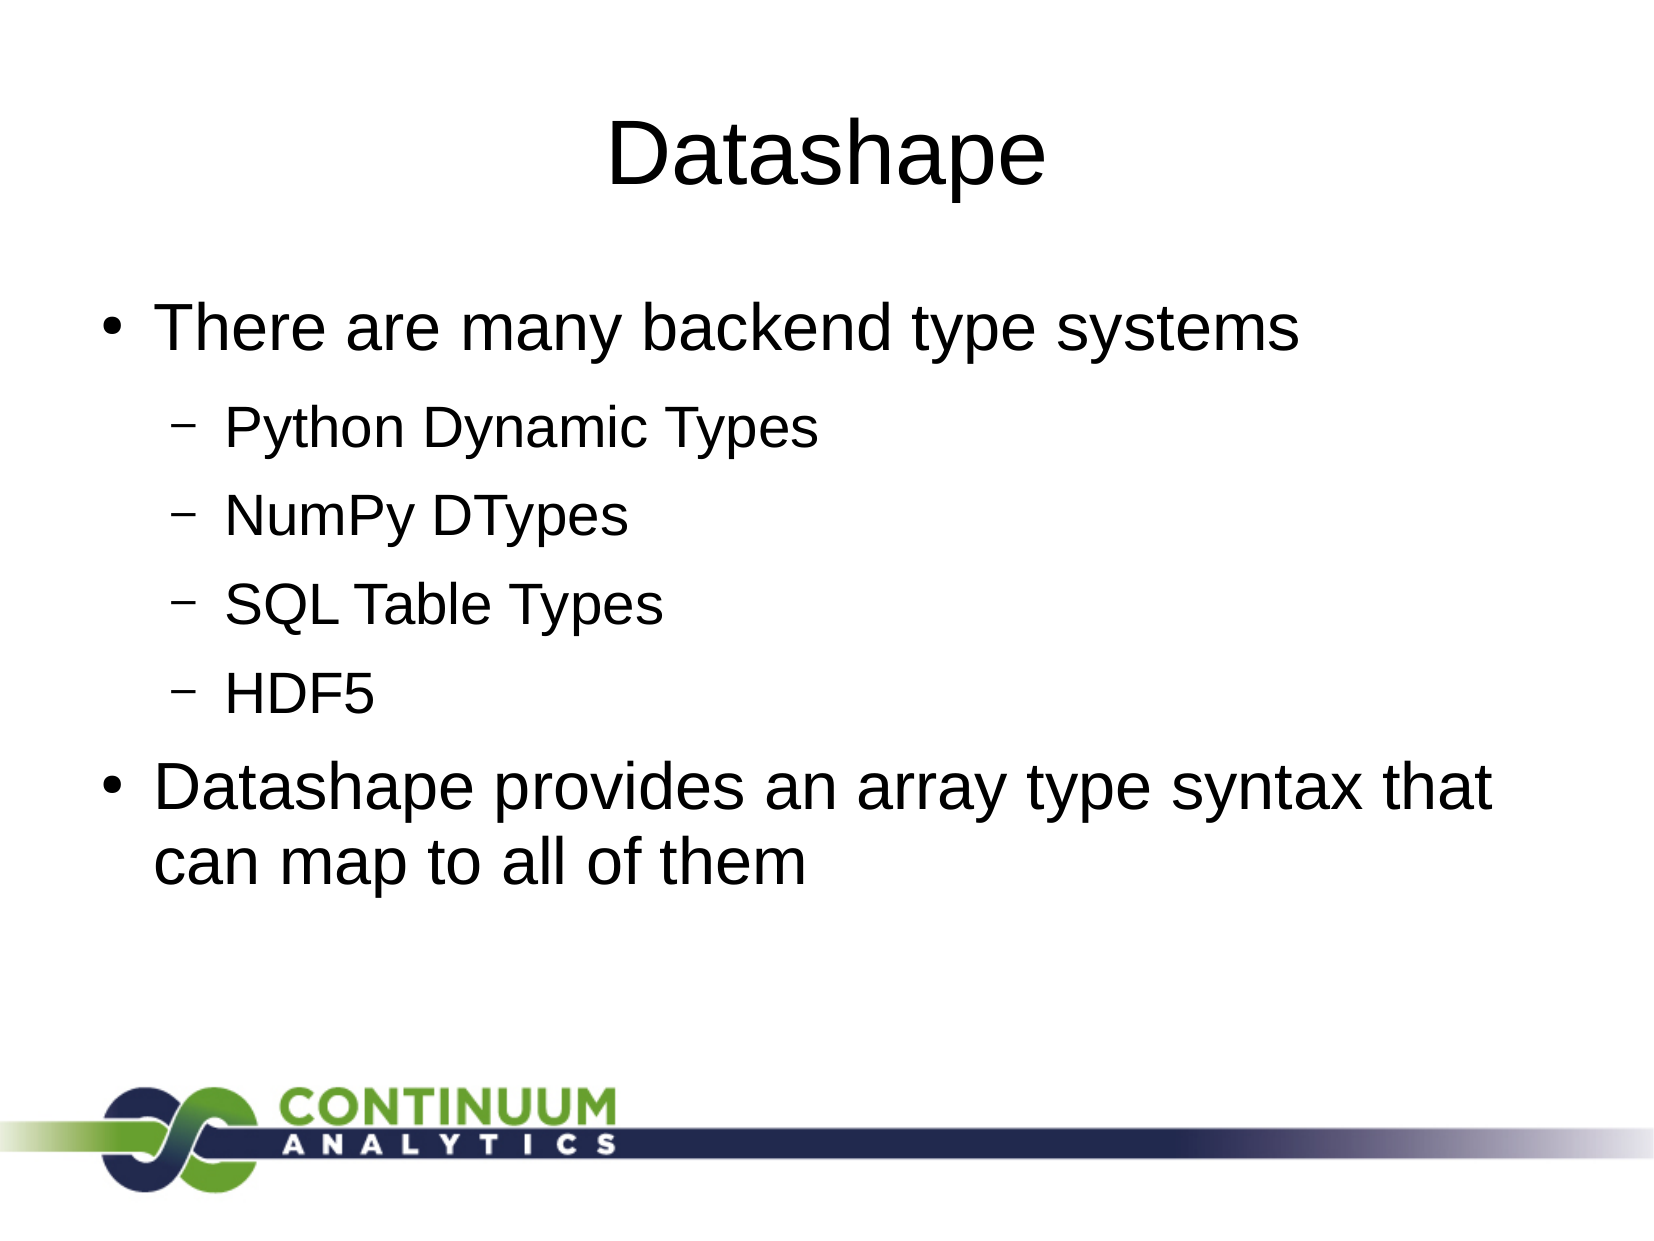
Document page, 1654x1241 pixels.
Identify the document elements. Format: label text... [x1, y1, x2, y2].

title Datashape [82, 49, 1571, 257]
list There are many backend type systems Python Dynamic Types NumPy DTypes SQL Table Types HDF5 Datashape provides an array type syntax that can map to all of them [82, 290, 1571, 1010]
